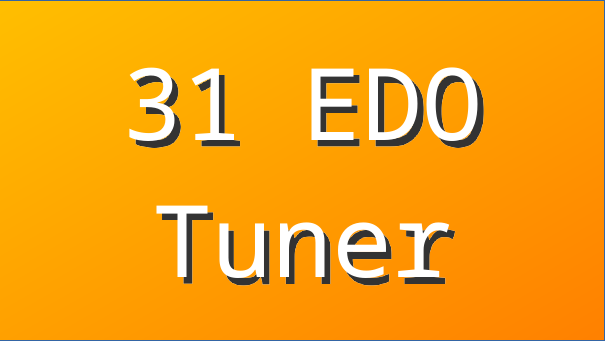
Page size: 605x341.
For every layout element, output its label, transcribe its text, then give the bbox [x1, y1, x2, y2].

subtitle 31 EDO Tuner [0, 0, 605, 341]
